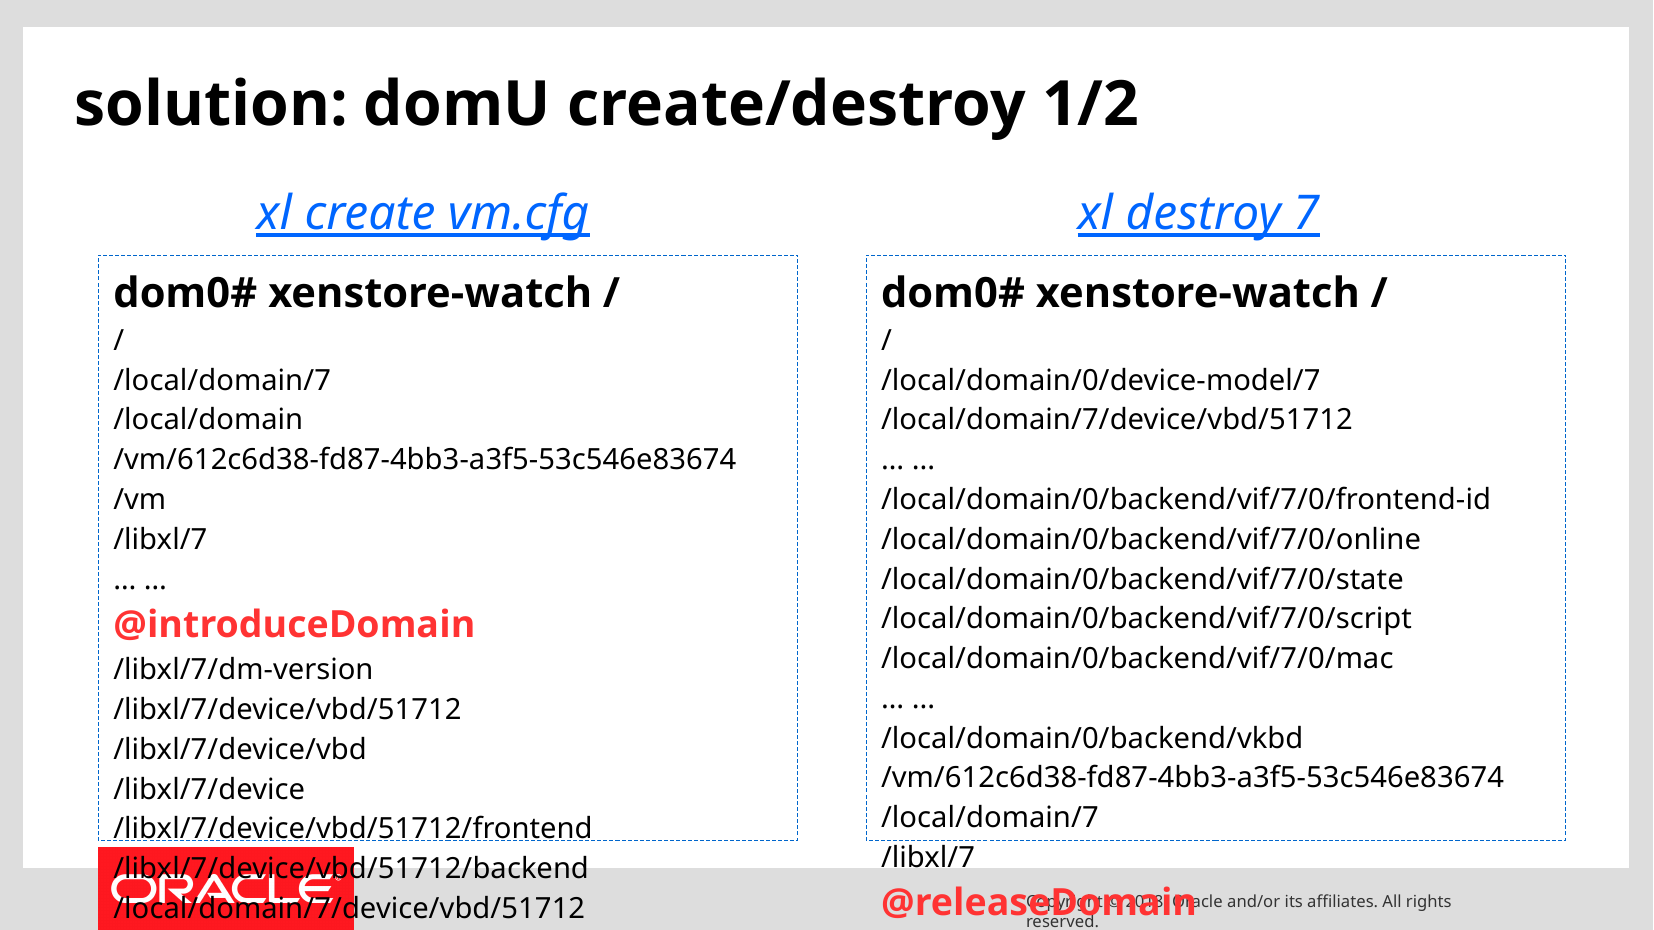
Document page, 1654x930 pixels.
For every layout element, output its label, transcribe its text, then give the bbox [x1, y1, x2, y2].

text_box xl create vm.cfg [241, 170, 602, 240]
text_box Copyright © 2018, Oracle and/or its affiliates. All rights reserved. [1011, 883, 1534, 918]
text_box solution: domU create/destroy 1/2 [60, 50, 1629, 151]
picture [98, 847, 354, 930]
text_box xl destroy 7 [1062, 170, 1334, 240]
text_box dom0# xenstore-watch / / /local/domain/0/device-model/7 /local/domain/7/device/vbd/51712 … ... /local/domain/0/backend/vif/7/0/frontend-id /local/domain/0/backend/vif/7/0/online /local/domain/0/backend/vif/7/0/state /local/domain/0/backend/vif/7/0/script /local/domain/0/backend/vif/7/0/mac … ... /local/domain/0/backend/vkbd /vm/612c6d38-fd87-4bb3-a3f5-53c546e83674 /local/domain/7 /libxl/7 @releaseDomain [866, 255, 1566, 841]
picture [346, 904, 354, 916]
text_box dom0# xenstore-watch / / /local/domain/7 /local/domain /vm/612c6d38-fd87-4bb3-a3f5-53c546e83674 /vm /libxl/7 … … @introduceDomain /libxl/7/dm-version /libxl/7/device/vbd/51712 /libxl/7/device/vbd /libxl/7/device /libxl/7/device/vbd/51712/frontend /libxl/7/device/vbd/51712/backend /local/domain/7/device/vbd/51712 … ... [98, 255, 798, 841]
text_box [23, 27, 1629, 868]
